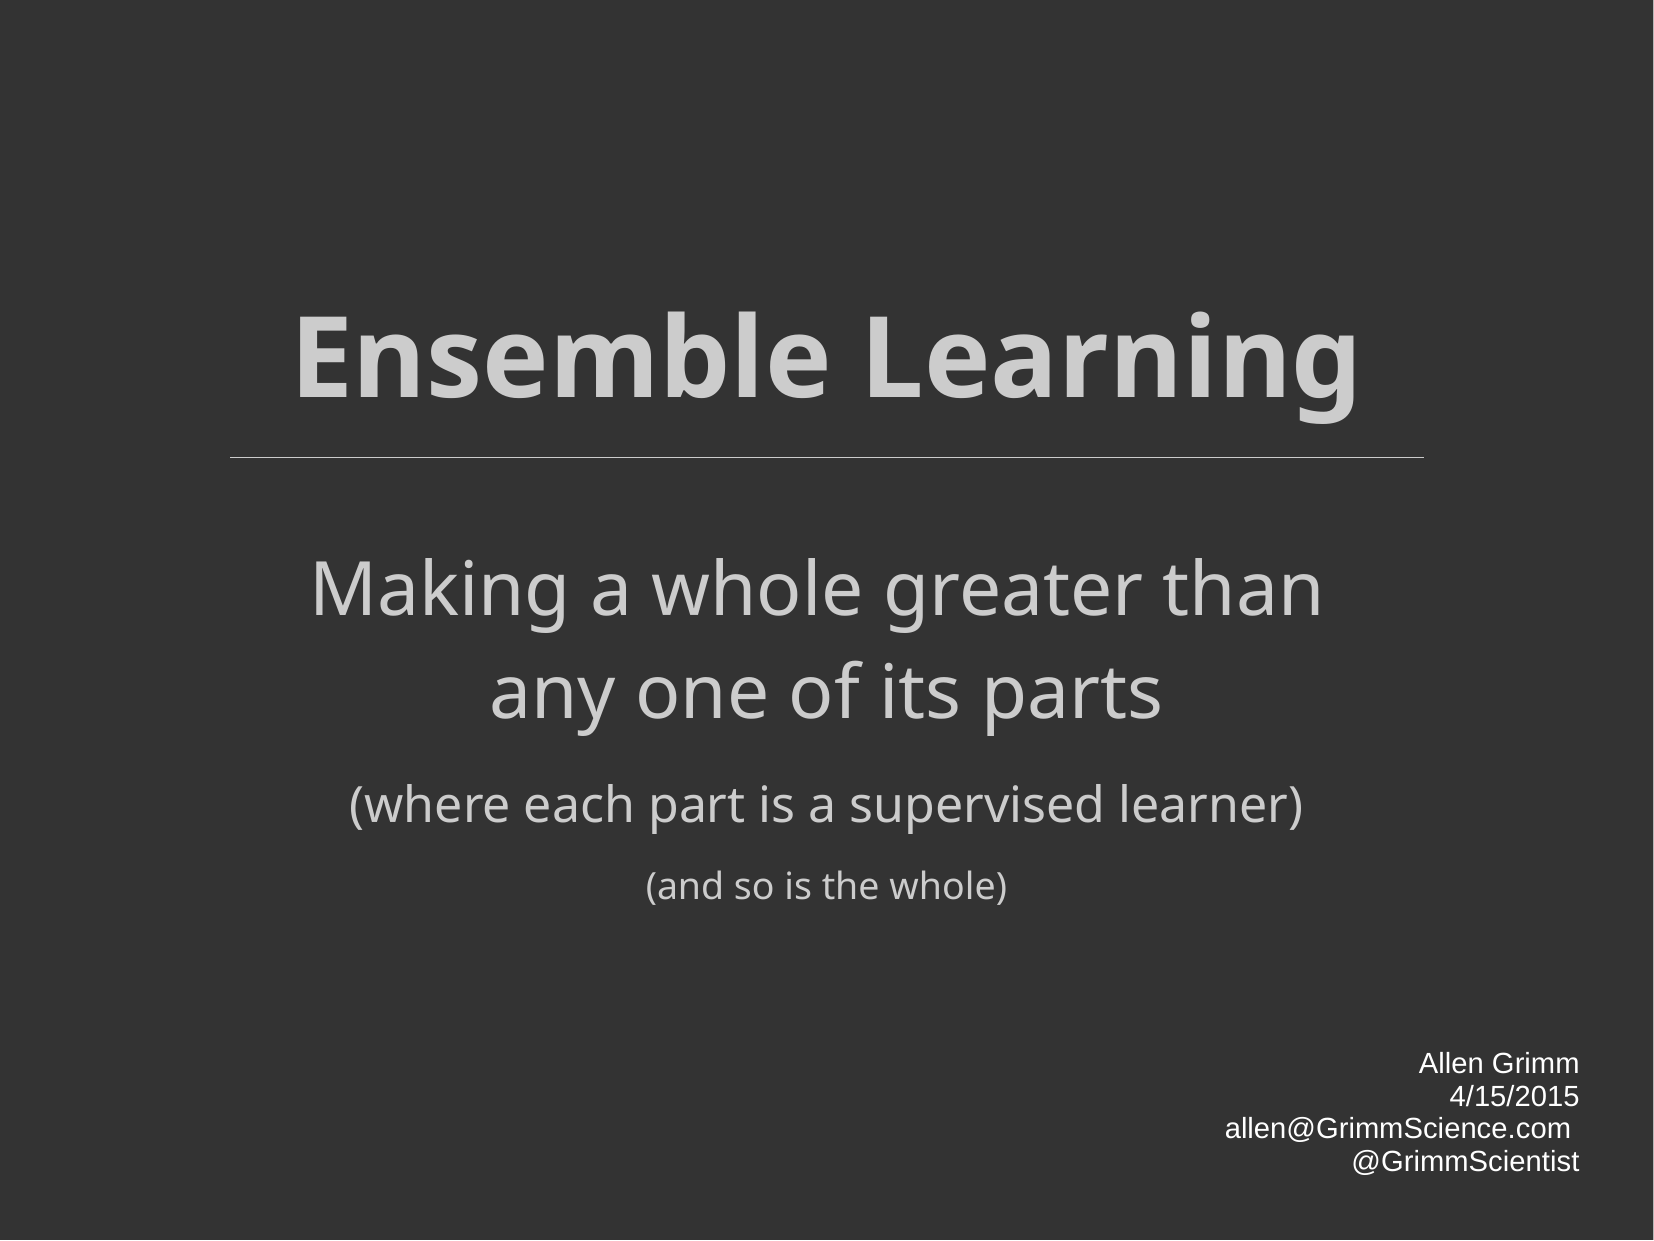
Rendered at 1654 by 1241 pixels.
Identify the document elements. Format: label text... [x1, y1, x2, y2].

text_box Allen Grimm 4/15/2015 allen@GrimmScience.com @GrimmScientist [1098, 1039, 1595, 1186]
subtitle Making a whole greater than any one of its parts (where each part is a supervised learner) (and so is the whole) [82, 496, 1571, 951]
title Ensemble Learning [82, 250, 1571, 458]
